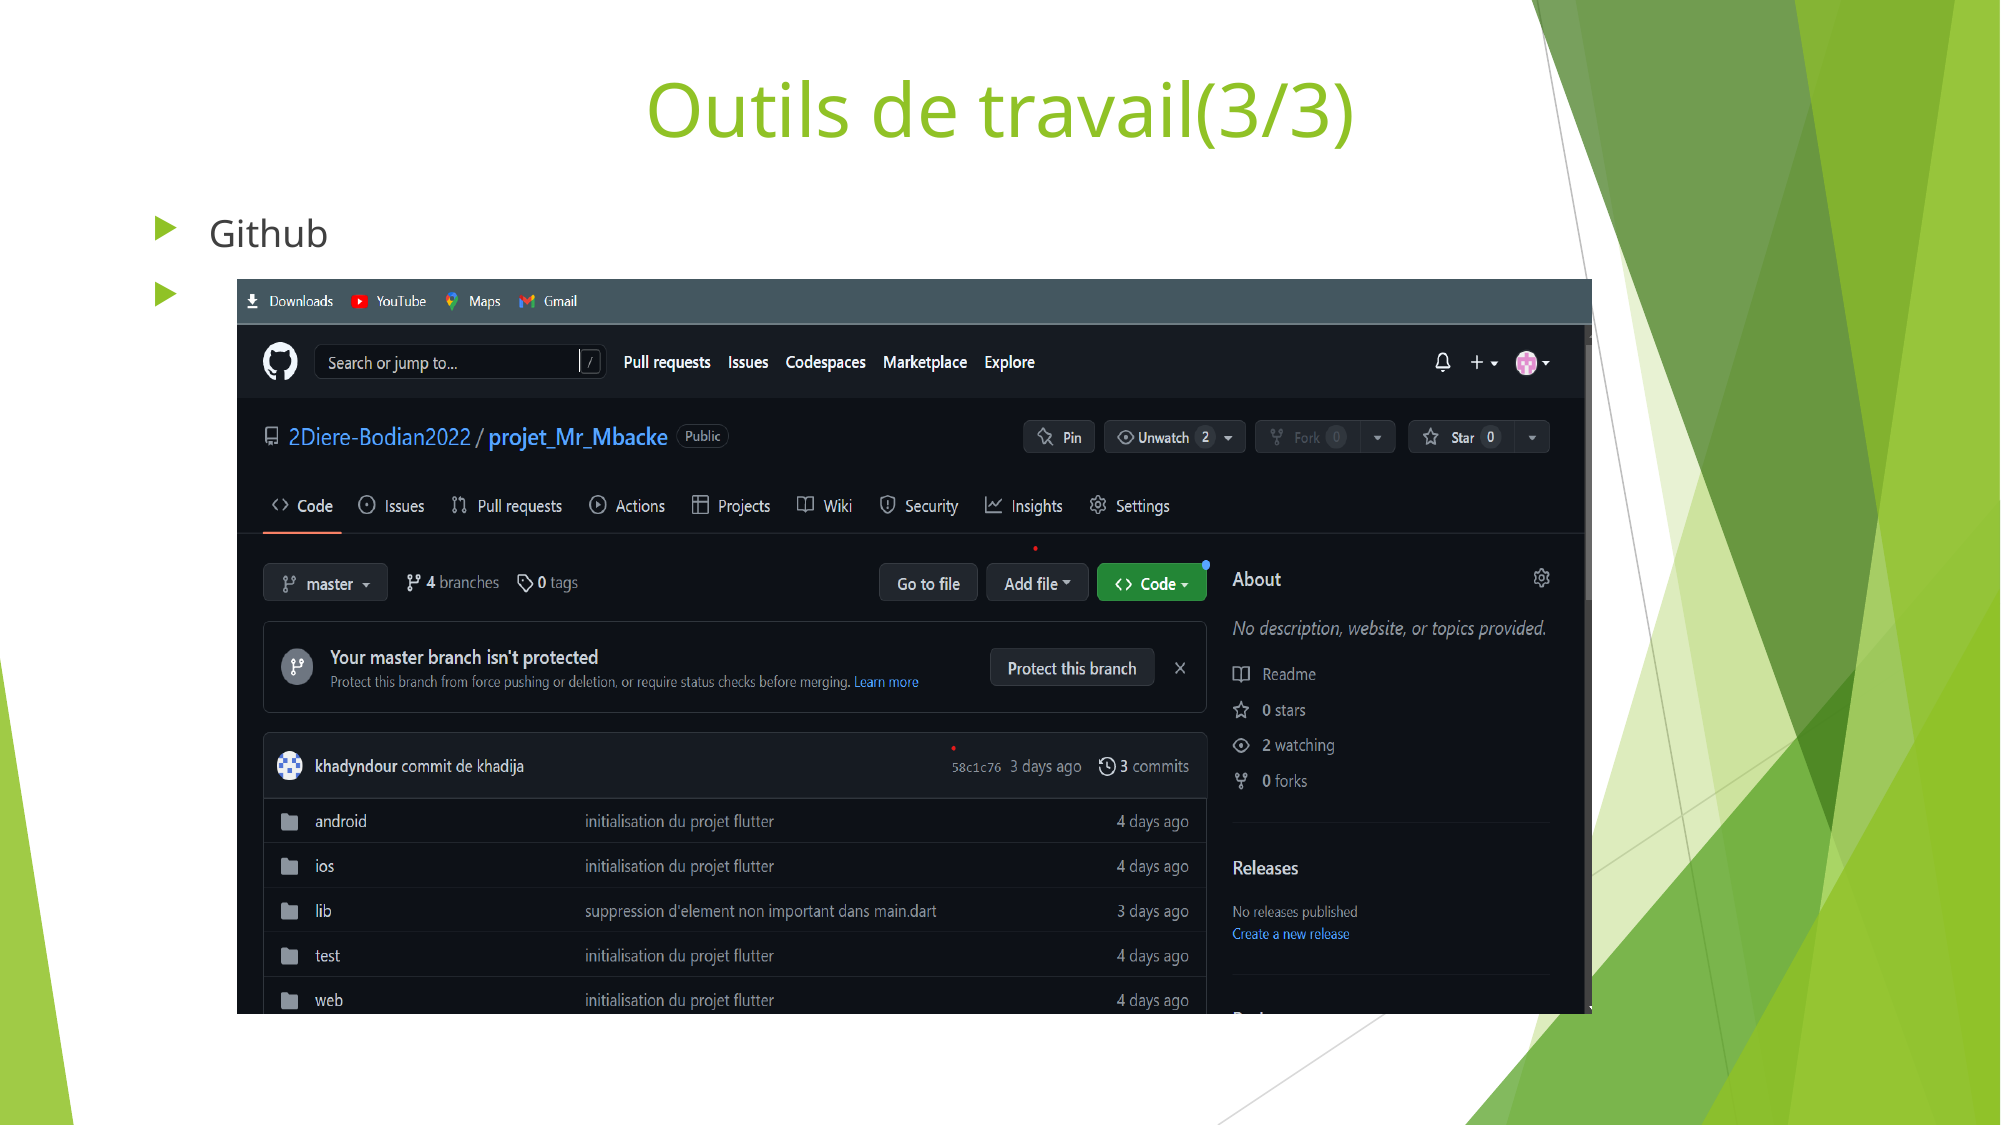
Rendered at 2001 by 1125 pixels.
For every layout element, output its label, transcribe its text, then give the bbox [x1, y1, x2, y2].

picture [237, 279, 1592, 1014]
title Outils de travail(3/3) [137, 55, 1863, 202]
list Github [137, 202, 1863, 1014]
